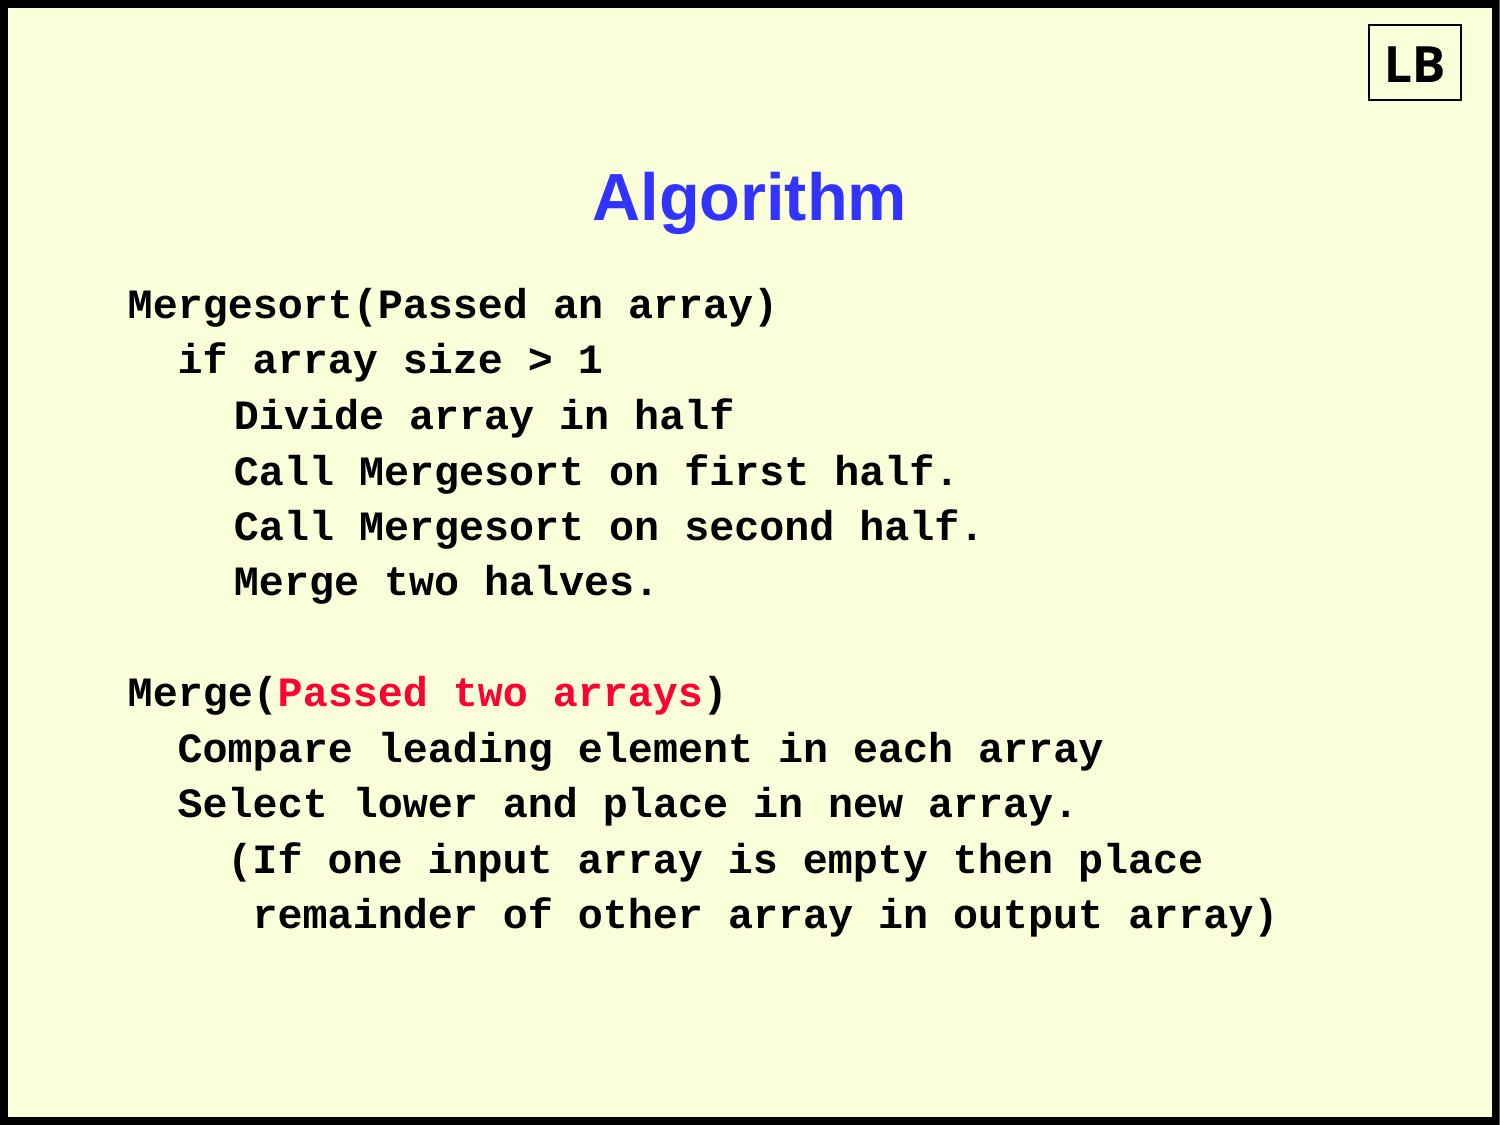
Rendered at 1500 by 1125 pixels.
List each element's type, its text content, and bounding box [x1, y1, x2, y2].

list Mergesort(Passed an array) if array size > 1 Divide array in half Call Mergesort on first half. Call Mergesort on second half. Merge two halves. Merge(Passed two arrays) Compare leading element in each array Select lower and place in new array. (If one input array is empty then place remainder of other array in output array) [112, 275, 1388, 1026]
text_box LB [1369, 24, 1461, 101]
title Algorithm [112, 99, 1388, 275]
